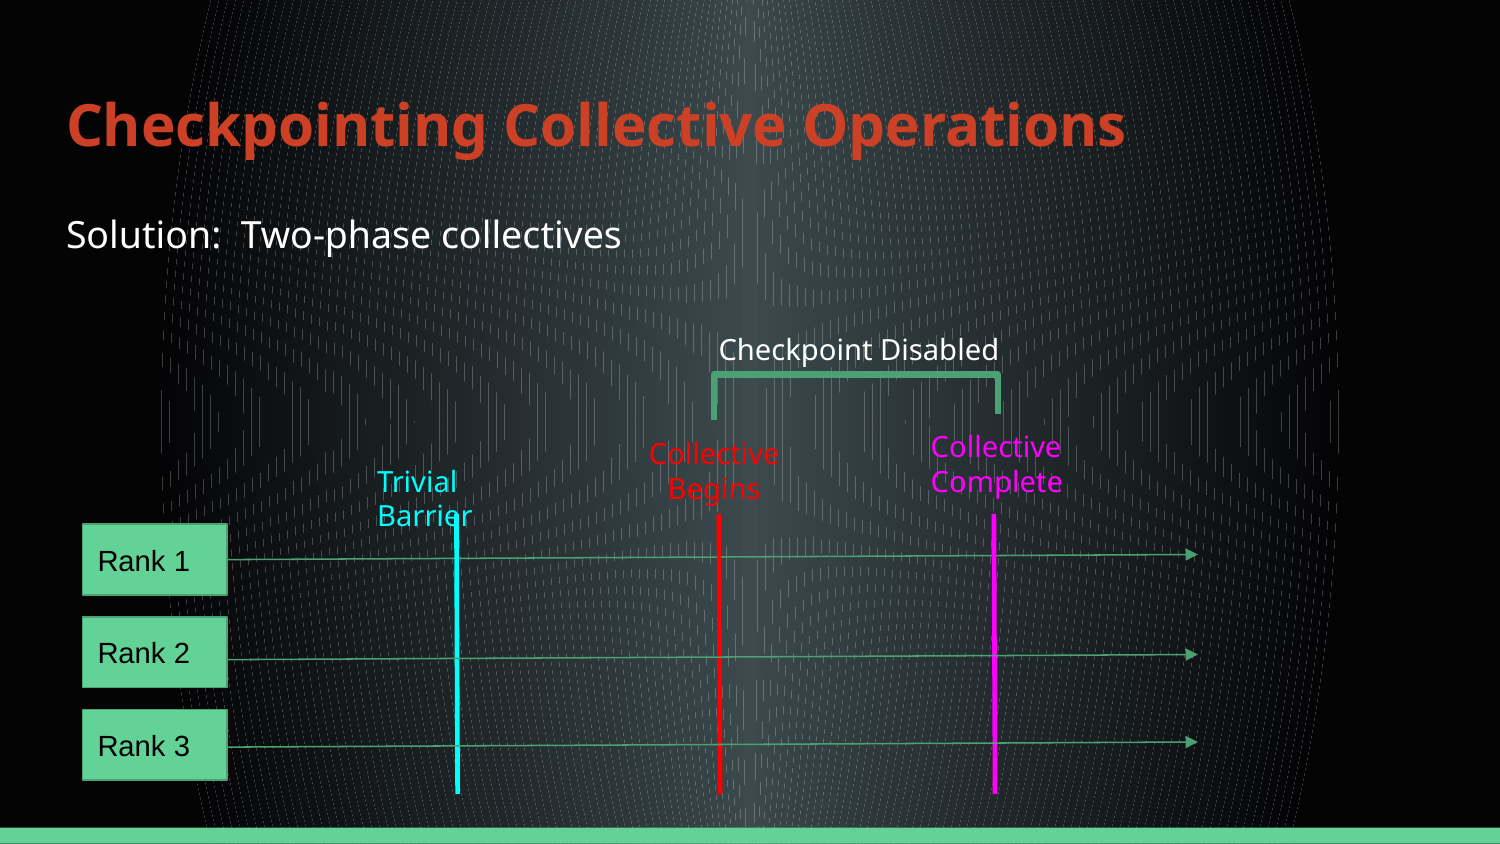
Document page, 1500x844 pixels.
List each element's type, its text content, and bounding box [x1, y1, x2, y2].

text_box Checkpoint Disabled [703, 315, 1022, 394]
text_box Trivial Barrier [362, 447, 565, 514]
list Solution: Two-phase collectives [51, 189, 1449, 297]
text_box Rank 1 [82, 524, 228, 595]
text_box Rank 3 [82, 709, 228, 781]
title Checkpointing Collective Operations [51, 72, 1449, 167]
text_box Collective Begins [631, 419, 797, 514]
text_box Collective Complete [915, 413, 1081, 480]
text_box Rank 2 [82, 616, 228, 688]
